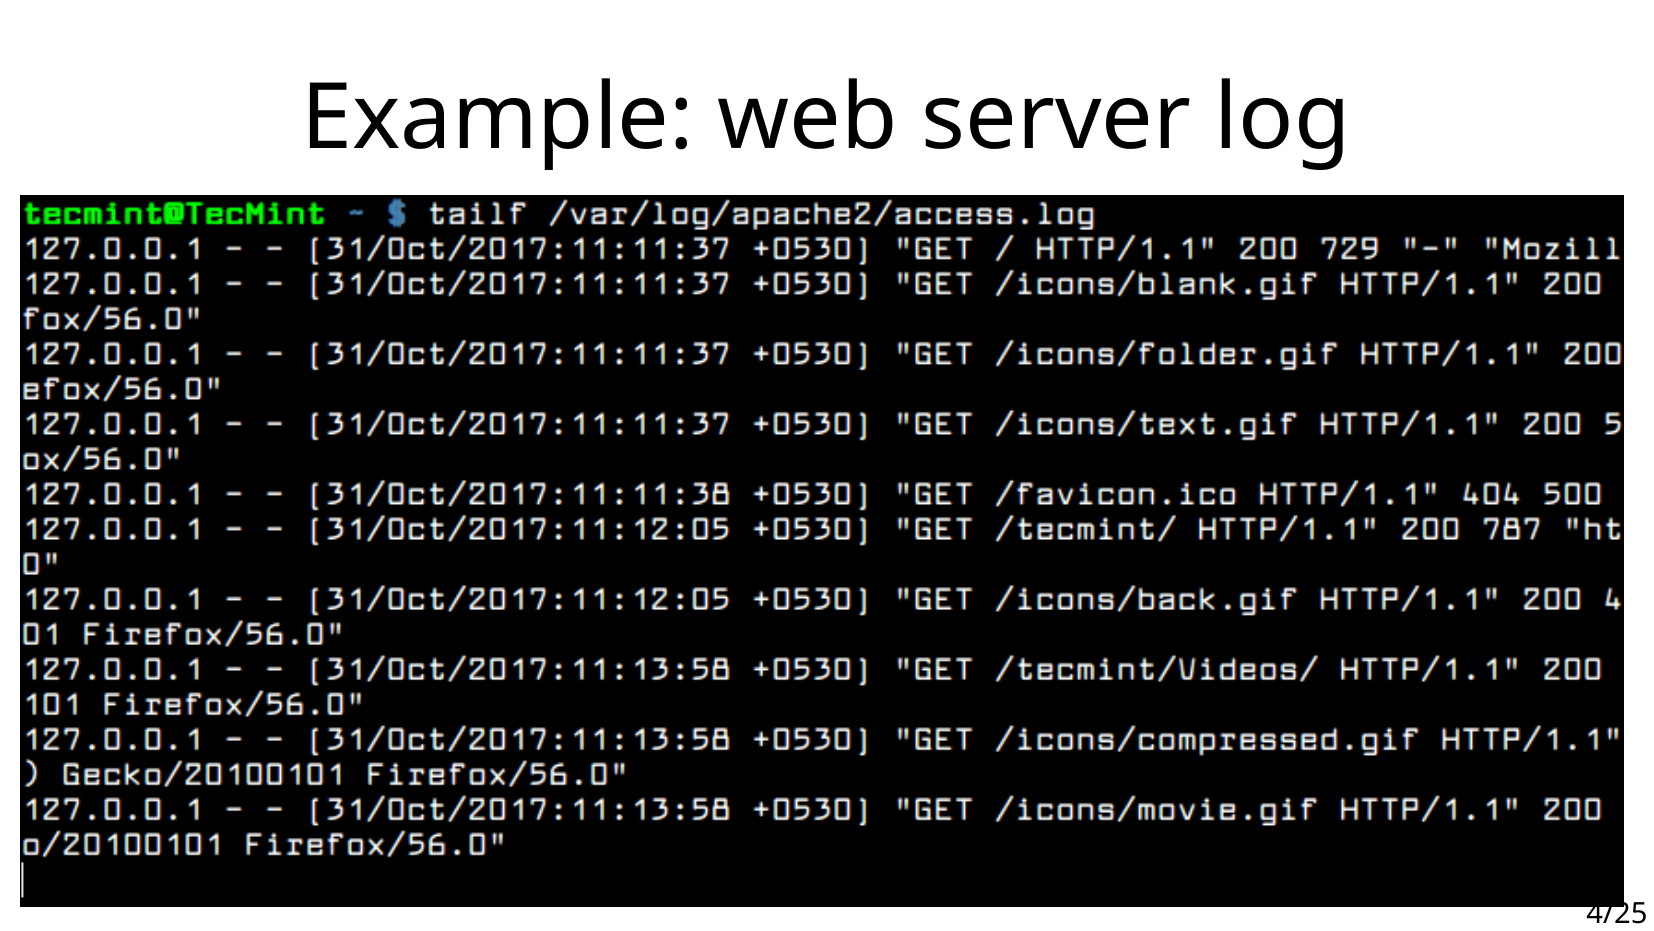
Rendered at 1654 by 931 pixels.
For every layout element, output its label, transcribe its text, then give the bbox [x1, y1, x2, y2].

picture [20, 195, 1624, 907]
title Example: web server log [82, 1, 1571, 195]
